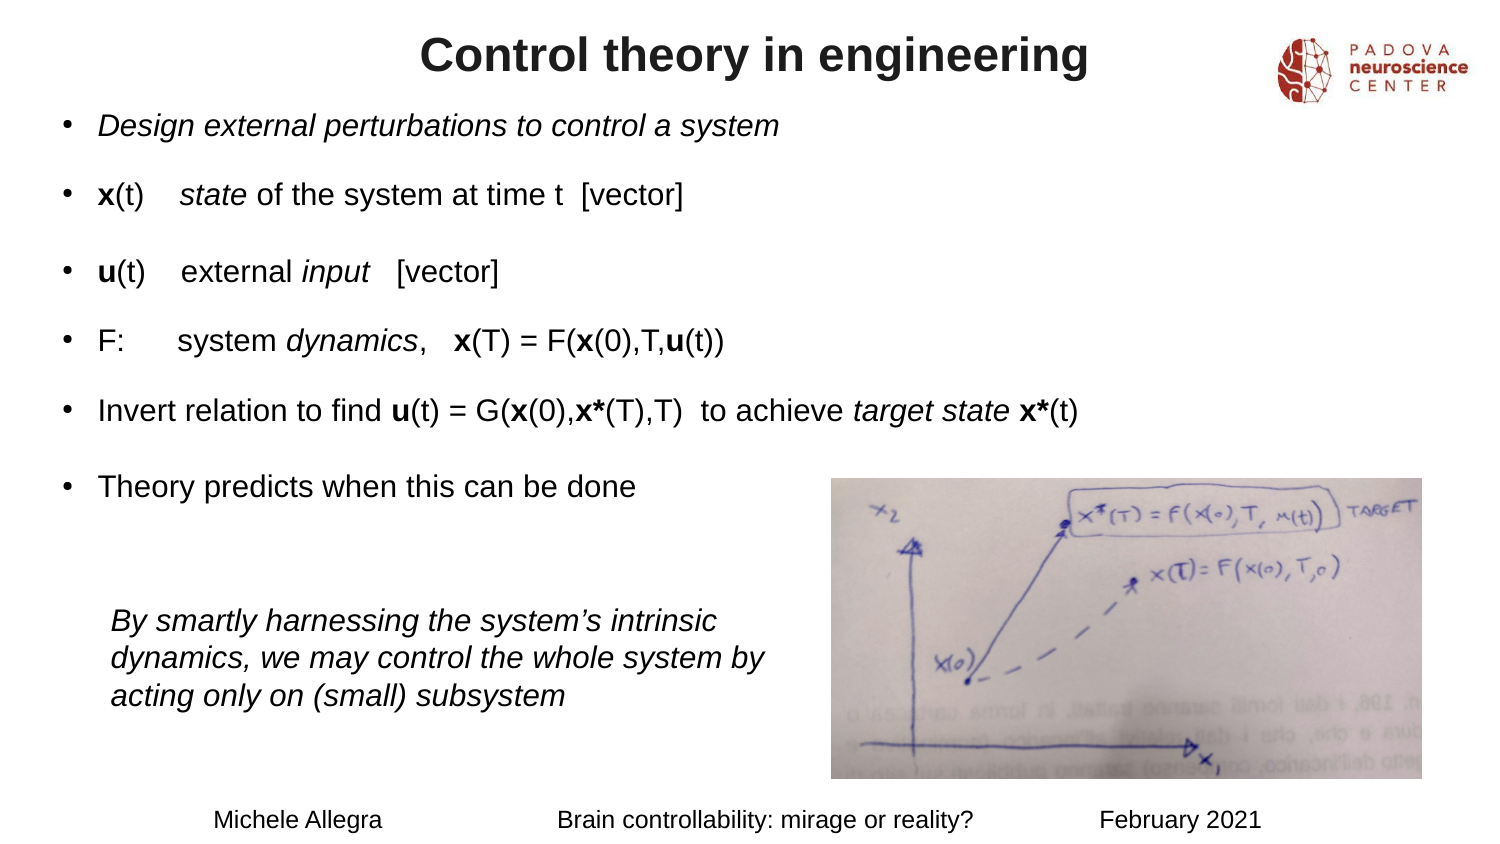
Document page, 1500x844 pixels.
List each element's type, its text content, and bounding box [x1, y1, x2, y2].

picture [831, 478, 1422, 779]
picture [1268, 10, 1476, 123]
text_box Michele Allegra Brain controllability: mirage or reality? February 2021 [64, 792, 1415, 844]
text_box Control theory in engineering [74, 30, 1436, 132]
text_box Design external perturbations to control a system x(t) state of the system at time t [vector] u(t) external input [vector] F: system dynamics, x(T) = F(x(0),T,u(t)) Invert relation to find u(t) = G(x(0),x*(T),T) to achieve target state x*(t) Theory predicts when this can be done [47, 100, 1123, 554]
text_box By smartly harnessing the system’s intrinsic dynamics, we may control the whole system by acting only on (small) subsystem [35, 613, 815, 699]
